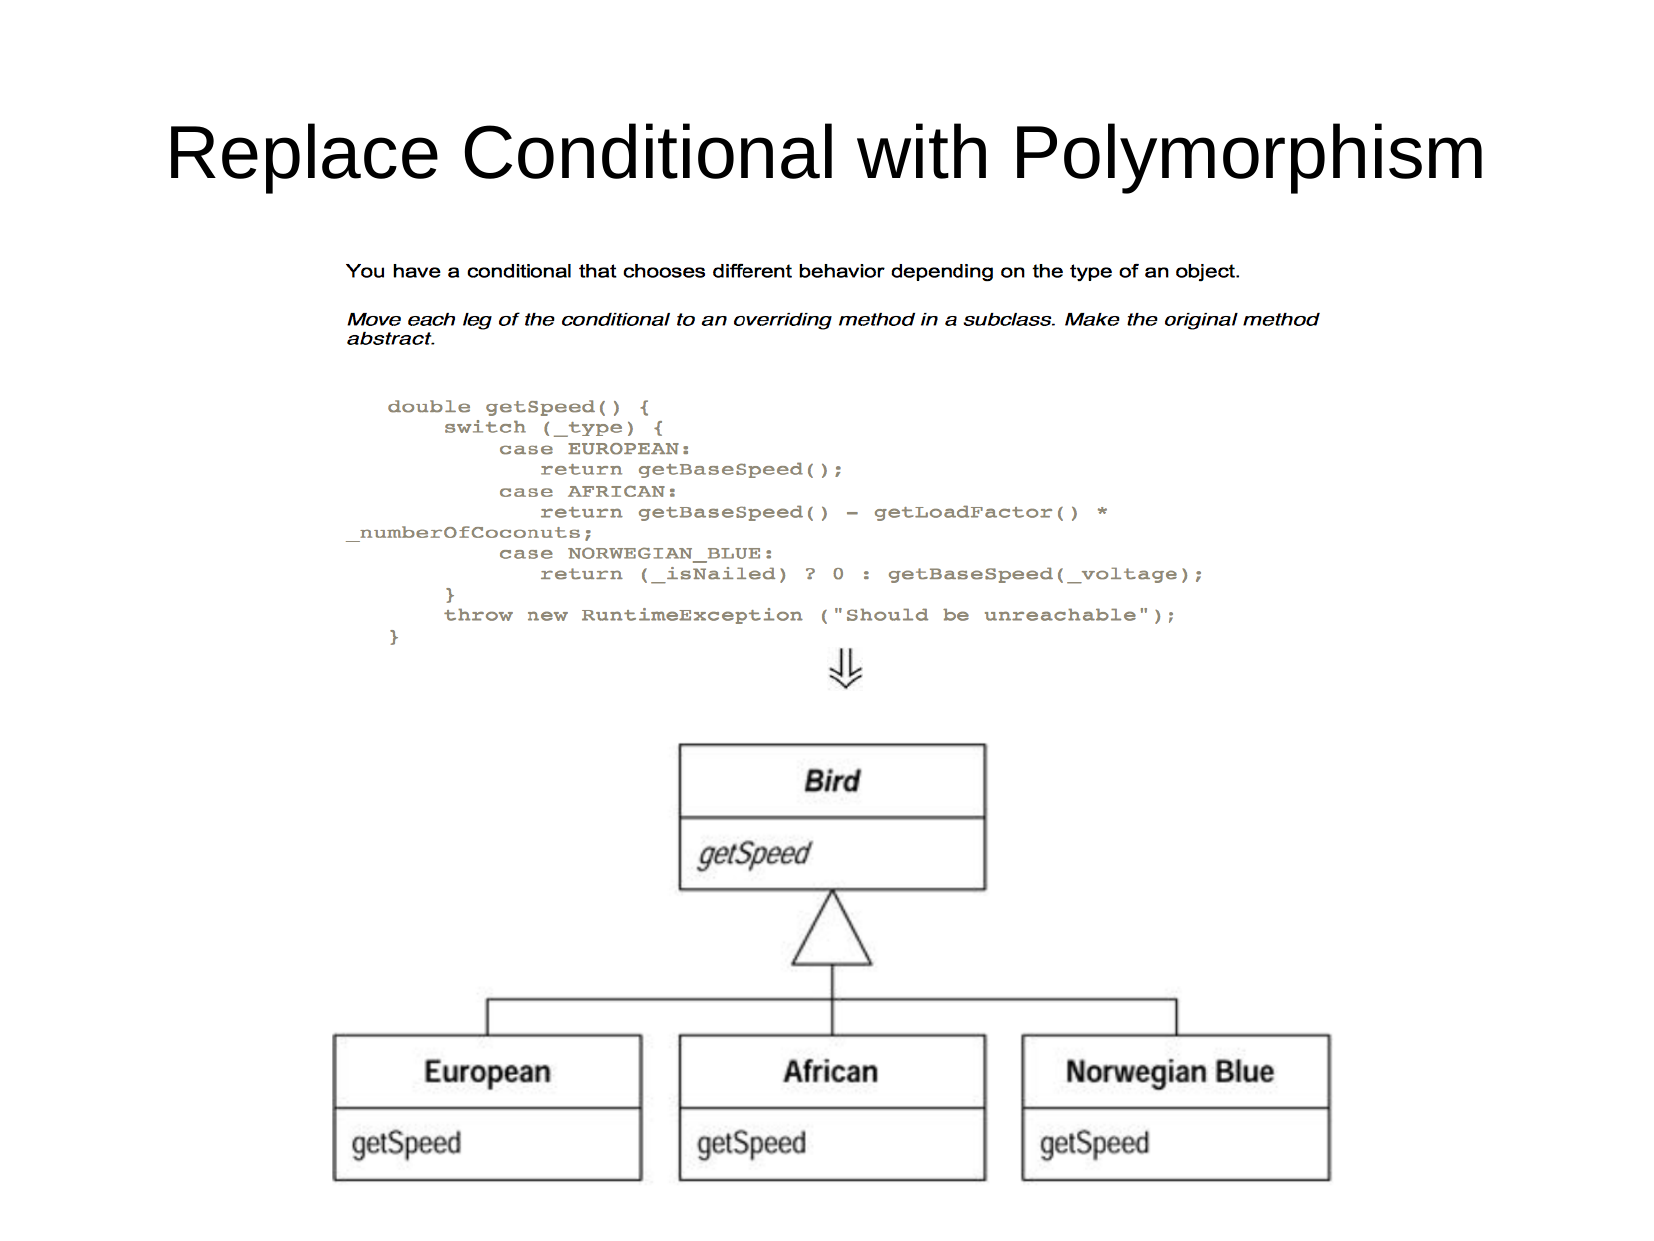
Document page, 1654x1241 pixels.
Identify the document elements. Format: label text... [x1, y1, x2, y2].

picture [318, 256, 1382, 698]
picture [283, 708, 1453, 1205]
title Replace Conditional with Polymorphism [82, 49, 1571, 257]
